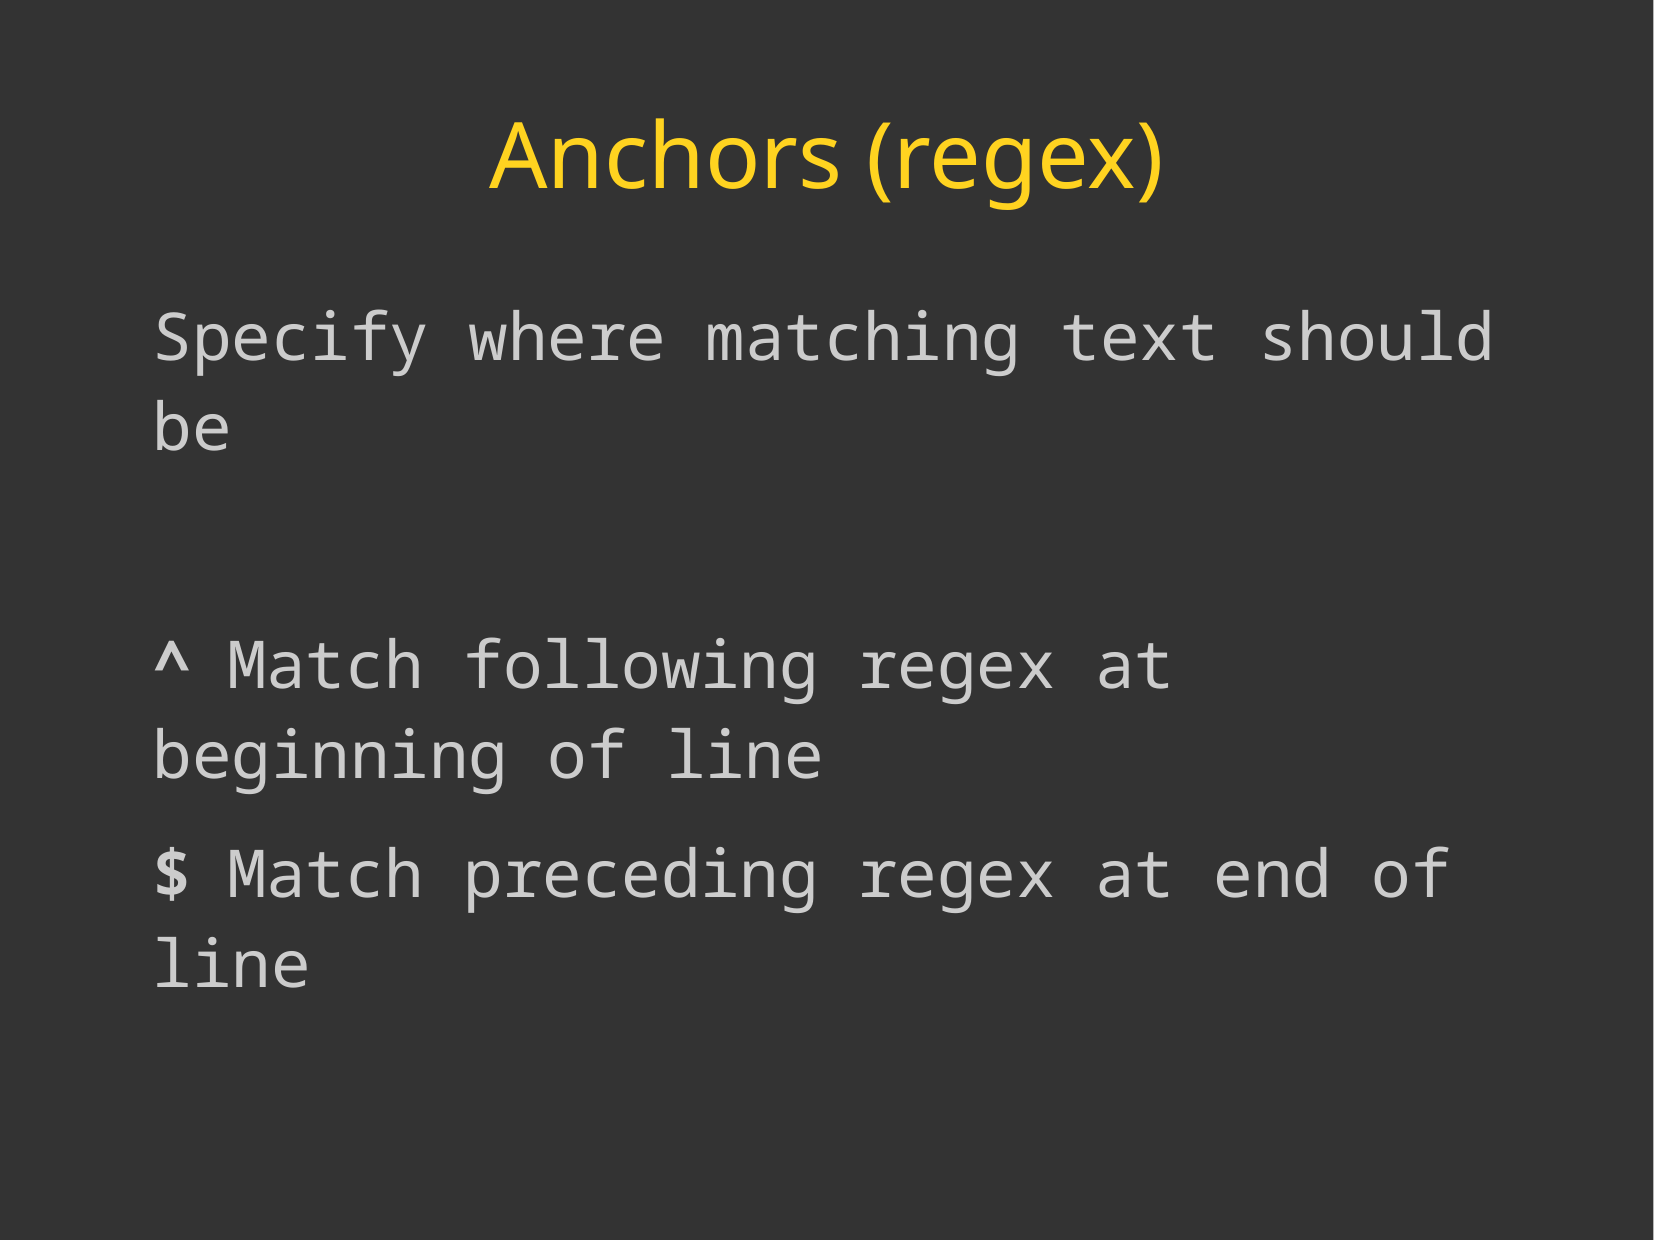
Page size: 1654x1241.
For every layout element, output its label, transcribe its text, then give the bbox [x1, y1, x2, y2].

title Anchors (regex) [82, 49, 1571, 257]
list Specify where matching text should be ^ Match following regex at beginning of line $ Match preceding regex at end of line [82, 290, 1538, 1010]
